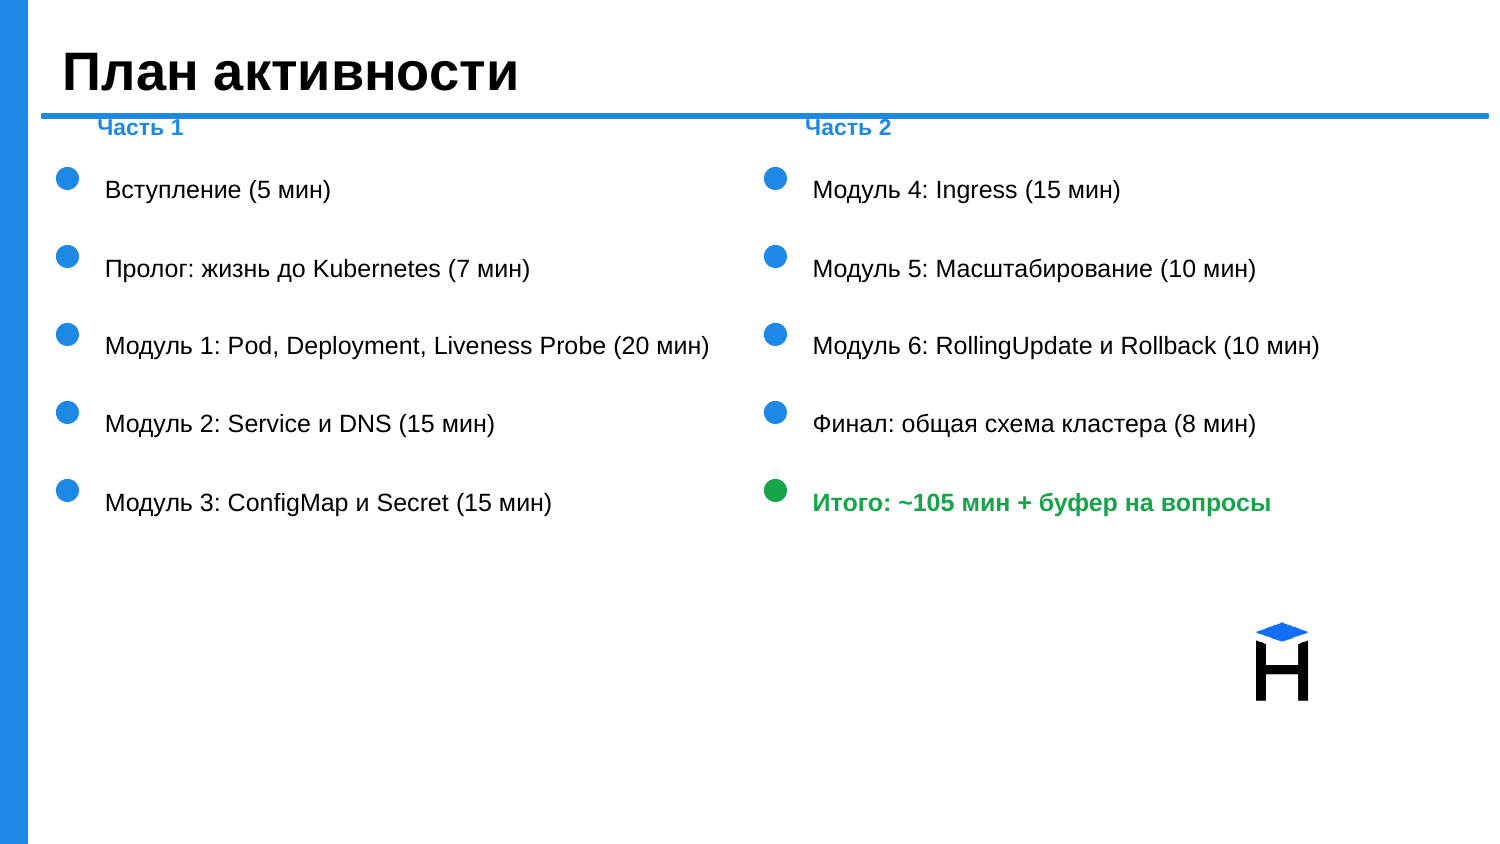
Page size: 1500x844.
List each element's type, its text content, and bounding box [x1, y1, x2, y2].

text_box Часть 1 [82, 105, 743, 147]
text_box Модуль 3: ConfigMap и Secret (15 мин) [89, 461, 735, 540]
text_box План активности [47, 26, 1488, 110]
text_box Итого: ~105 мин + буфер на вопросы [797, 461, 1458, 540]
text_box Часть 2 [790, 105, 1451, 147]
text_box [56, 167, 78, 189]
text_box Пролог: жизнь до Kubernetes (7 мин) [89, 228, 735, 306]
text_box [764, 167, 786, 189]
text_box [1451, 113, 1488, 119]
text_box [764, 245, 786, 267]
text_box Модуль 6: RollingUpdate и Rollback (10 мин) [797, 306, 1458, 383]
text_box Модуль 2: Service и DNS (15 мин) [89, 383, 735, 461]
text_box [56, 479, 78, 501]
text_box Вступление (5 мин) [89, 150, 735, 228]
text_box Модуль 1: Pod, Deployment, Liveness Probe (20 мин) [89, 306, 735, 383]
picture [1255, 622, 1309, 701]
text_box [764, 479, 786, 501]
text_box [0, 0, 27, 844]
text_box [56, 245, 78, 267]
text_box [56, 401, 78, 423]
text_box [764, 323, 786, 345]
text_box [41, 113, 82, 119]
text_box Модуль 5: Масштабирование (10 мин) [797, 228, 1458, 306]
text_box [764, 401, 786, 423]
text_box Финал: общая схема кластера (8 мин) [797, 383, 1458, 461]
text_box [743, 113, 790, 119]
text_box [56, 323, 78, 345]
text_box Модуль 4: Ingress (15 мин) [797, 150, 1458, 228]
